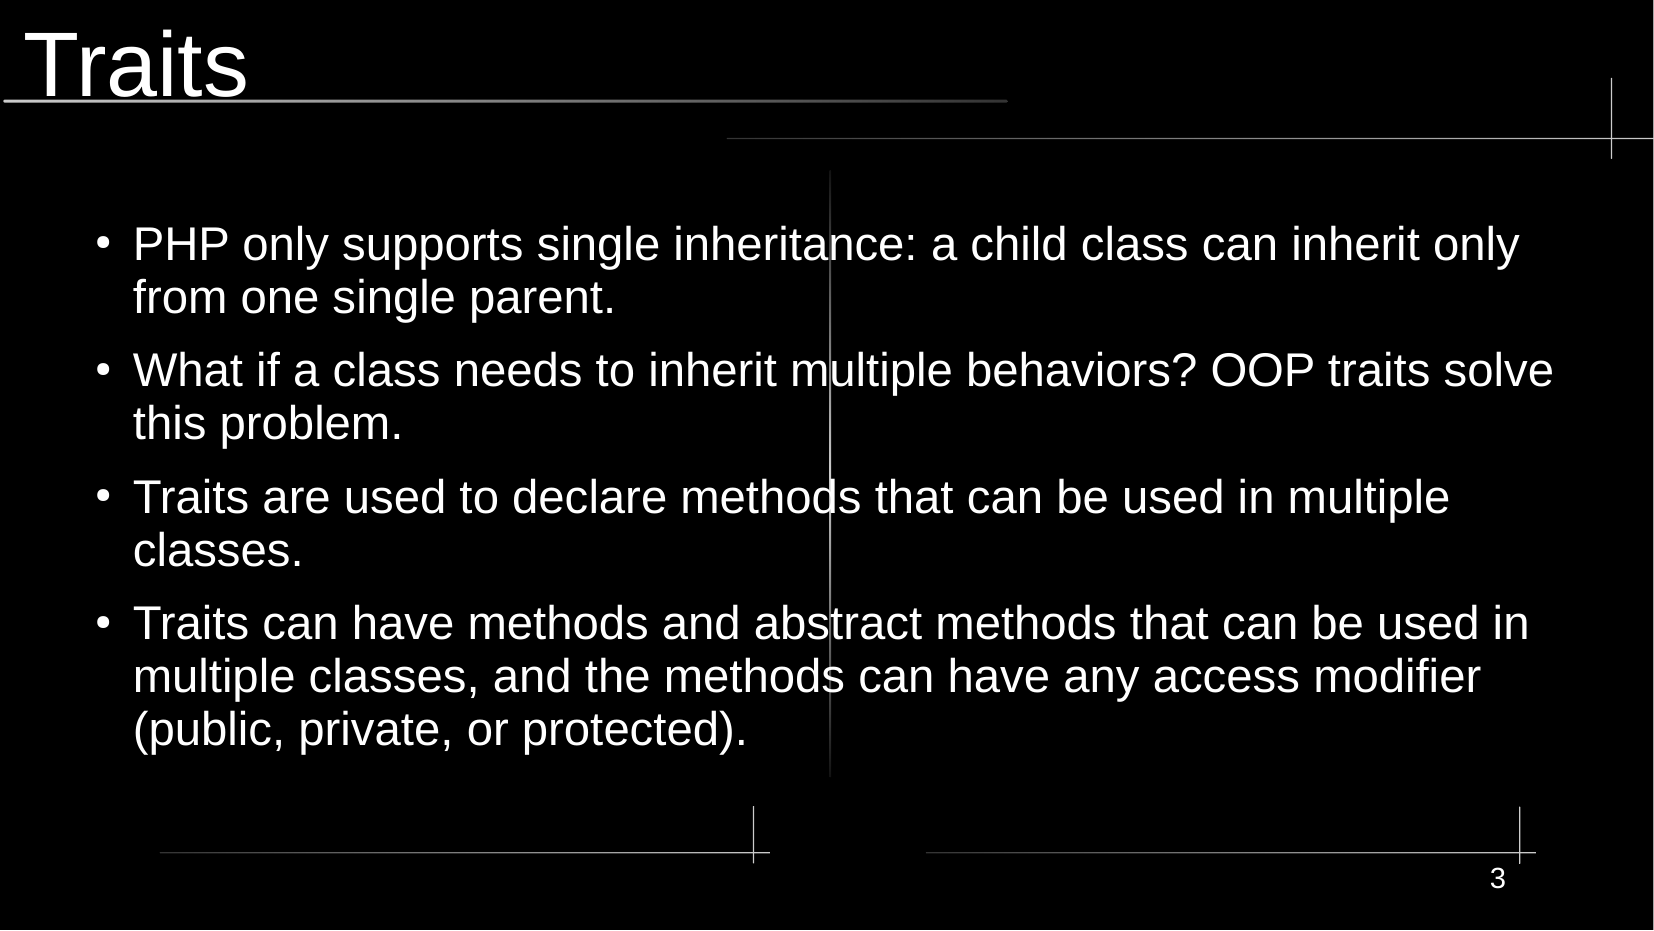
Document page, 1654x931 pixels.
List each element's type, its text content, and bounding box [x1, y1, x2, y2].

list PHP only supports single inheritance: a child class can inherit only from one single parent. What if a class needs to inherit multiple behaviors? OOP traits solve this problem. Traits are used to declare methods that can be used in multiple classes. Traits can have methods and abstract methods that can be used in multiple classes, and the methods can have any access modifier (public, private, or protected). [82, 217, 1571, 758]
title Traits [23, 11, 1589, 119]
